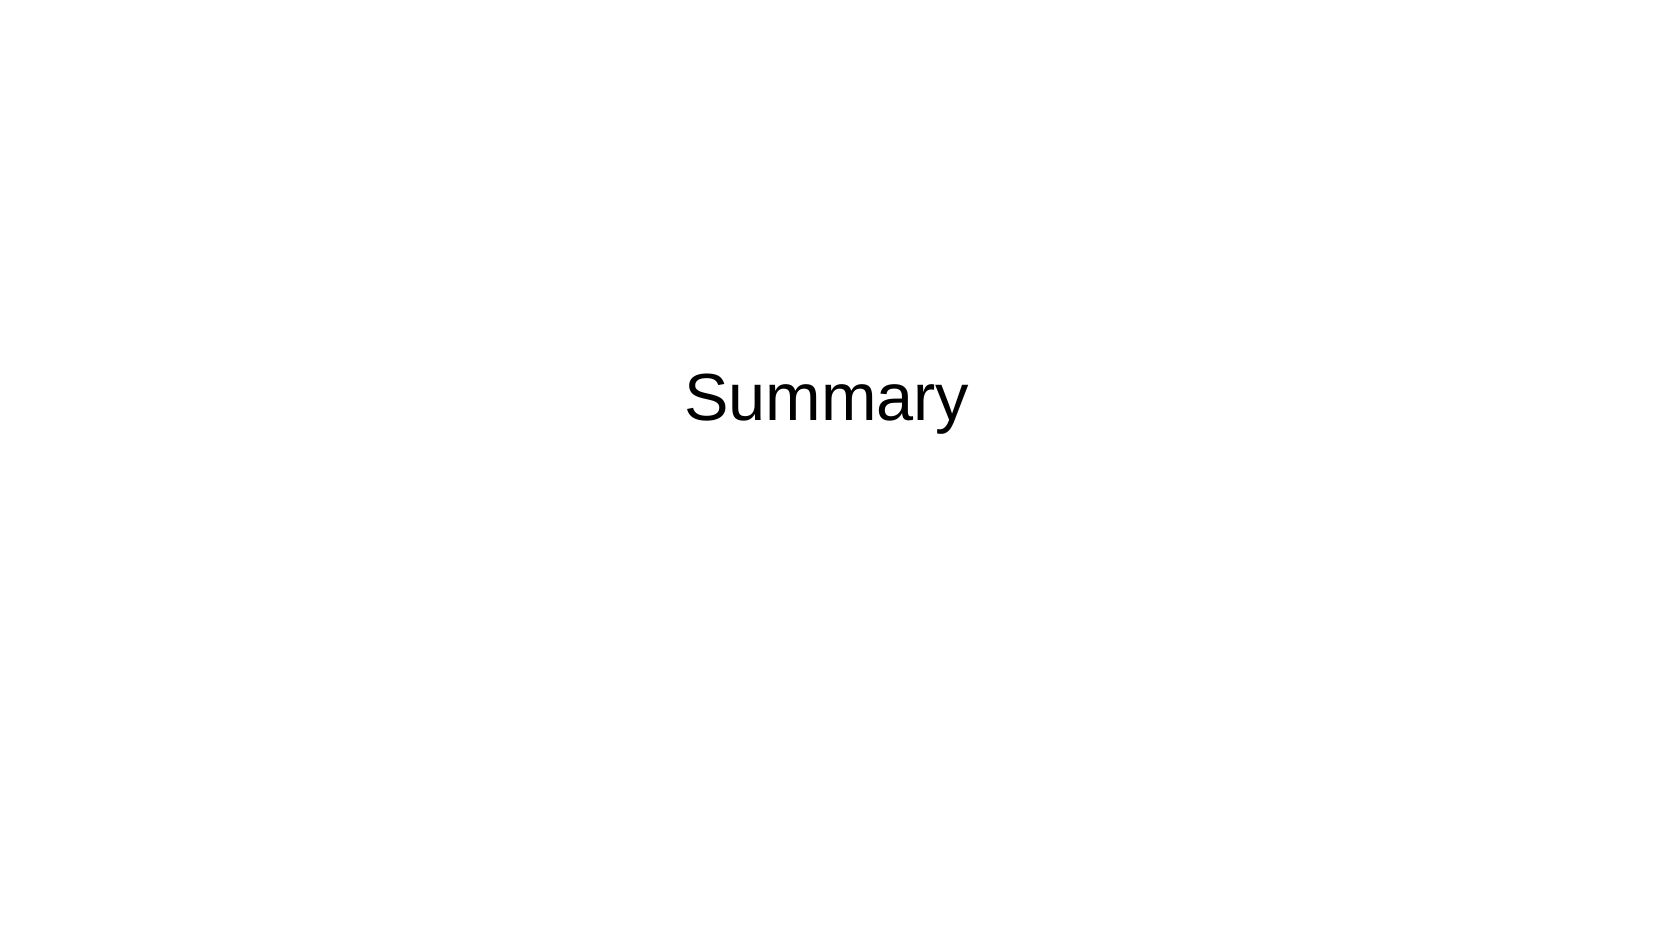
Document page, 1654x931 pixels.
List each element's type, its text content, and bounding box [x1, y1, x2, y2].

subtitle Summary [82, 37, 1571, 757]
